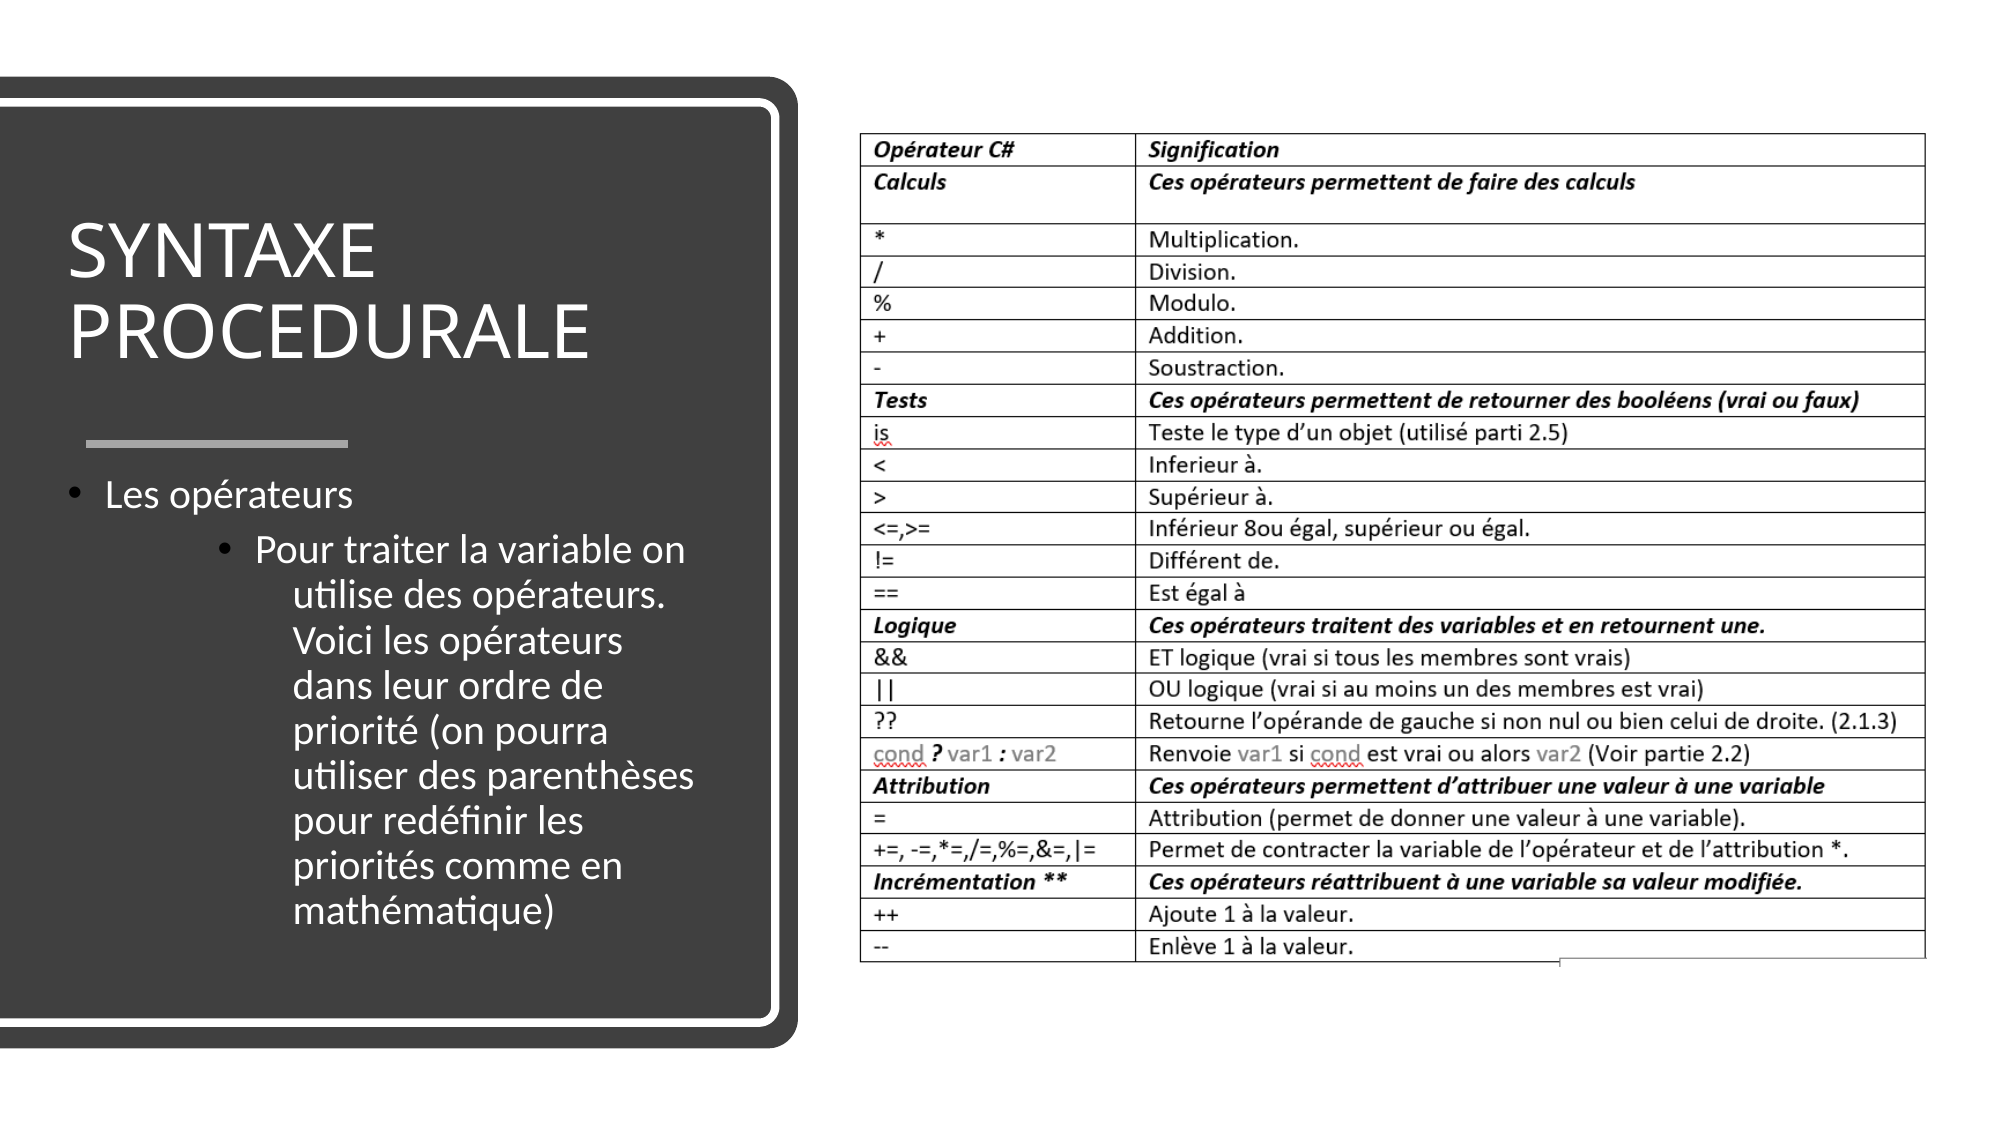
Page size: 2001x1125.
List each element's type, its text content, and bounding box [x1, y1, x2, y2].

text_box [0, 107, 771, 1018]
title SYNTAXE PROCEDURALE [52, 160, 725, 428]
text_box [0, 76, 798, 1049]
picture [853, 132, 1927, 967]
list Les opérateurs Pour traiter la variable on utilise des opérateurs. Voici les opérateurs dans leur ordre de priorité (on pourra utiliser des parenthèses pour redéfinir les priorités comme en mathématique) [52, 464, 725, 965]
